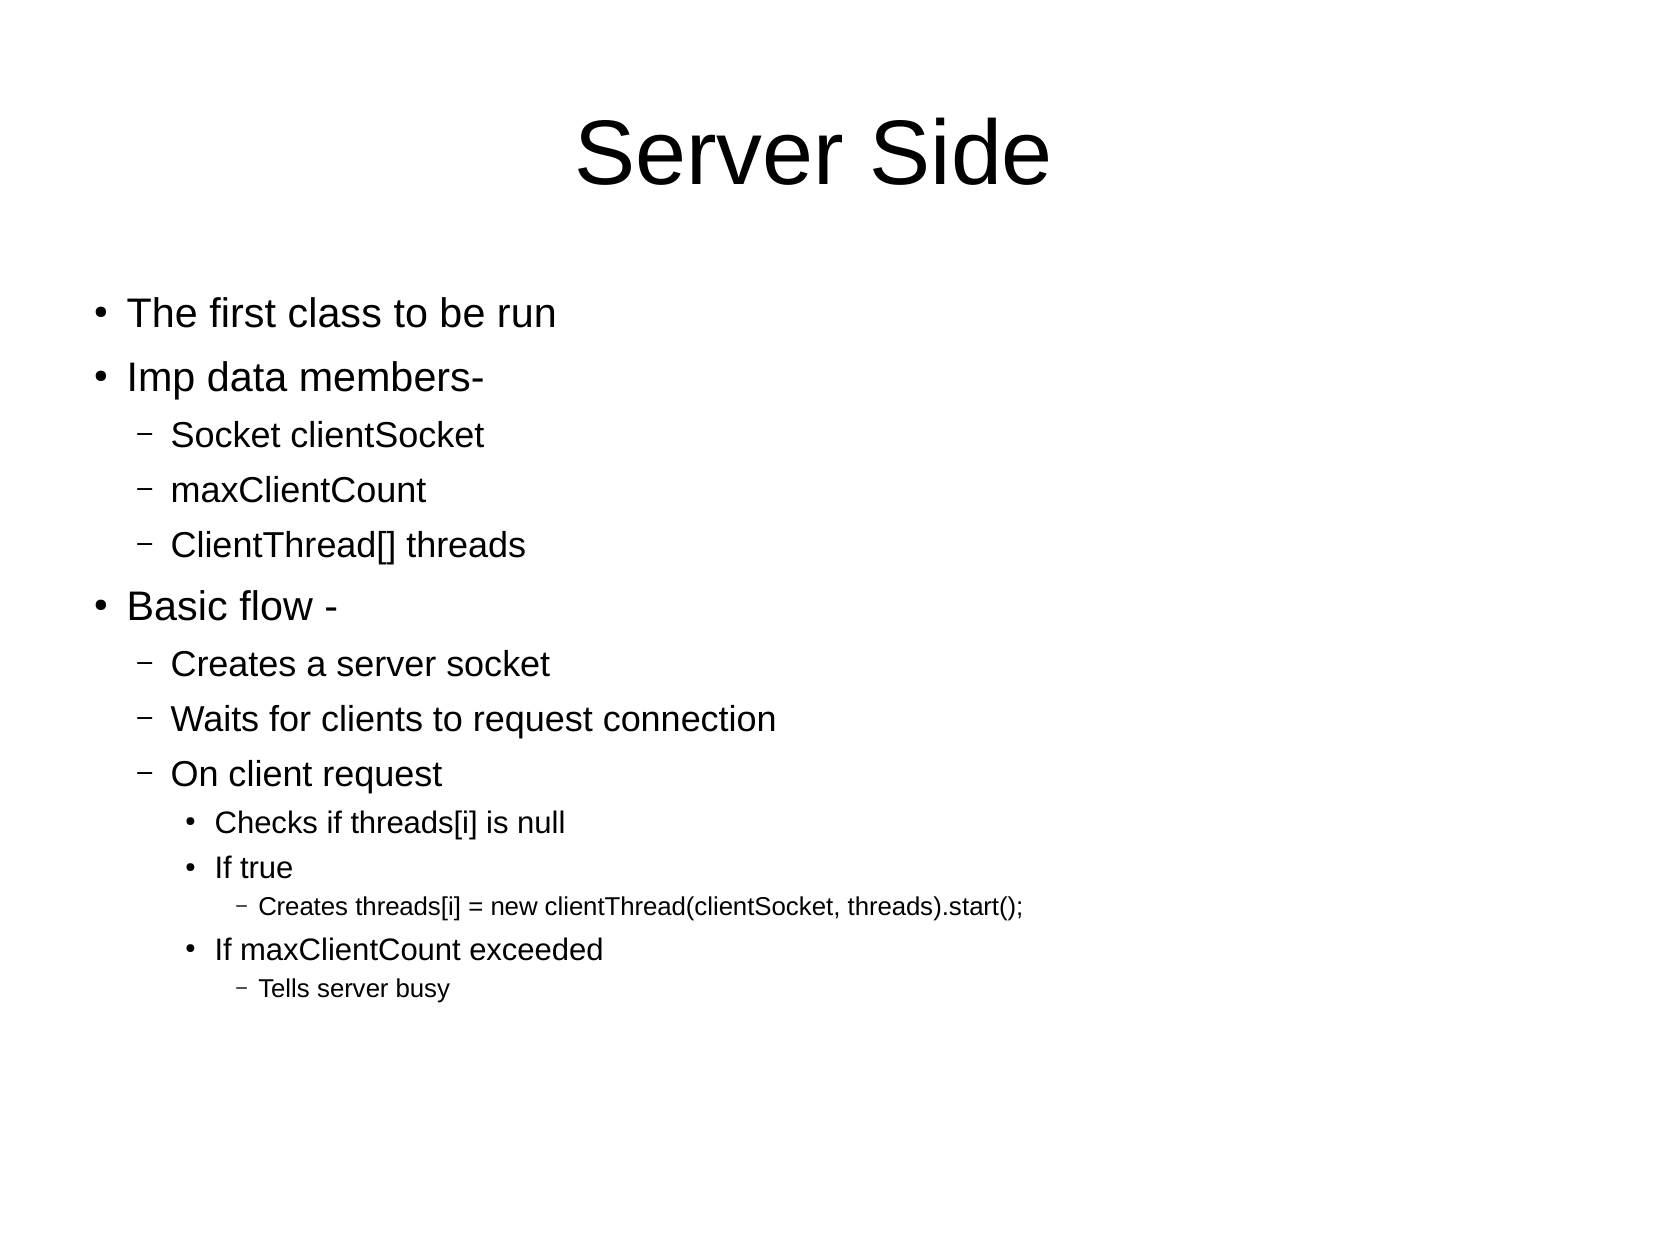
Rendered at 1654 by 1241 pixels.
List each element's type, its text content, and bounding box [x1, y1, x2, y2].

list The first class to be run Imp data members- Socket clientSocket maxClientCount ClientThread[] threads Basic flow - Creates a server socket Waits for clients to request connection On client request Checks if threads[i] is null If true Creates threads[i] = new clientThread(clientSocket, threads).start(); If maxClientCount exceeded Tells server busy [82, 290, 1571, 1010]
title Server Side [82, 49, 1571, 257]
